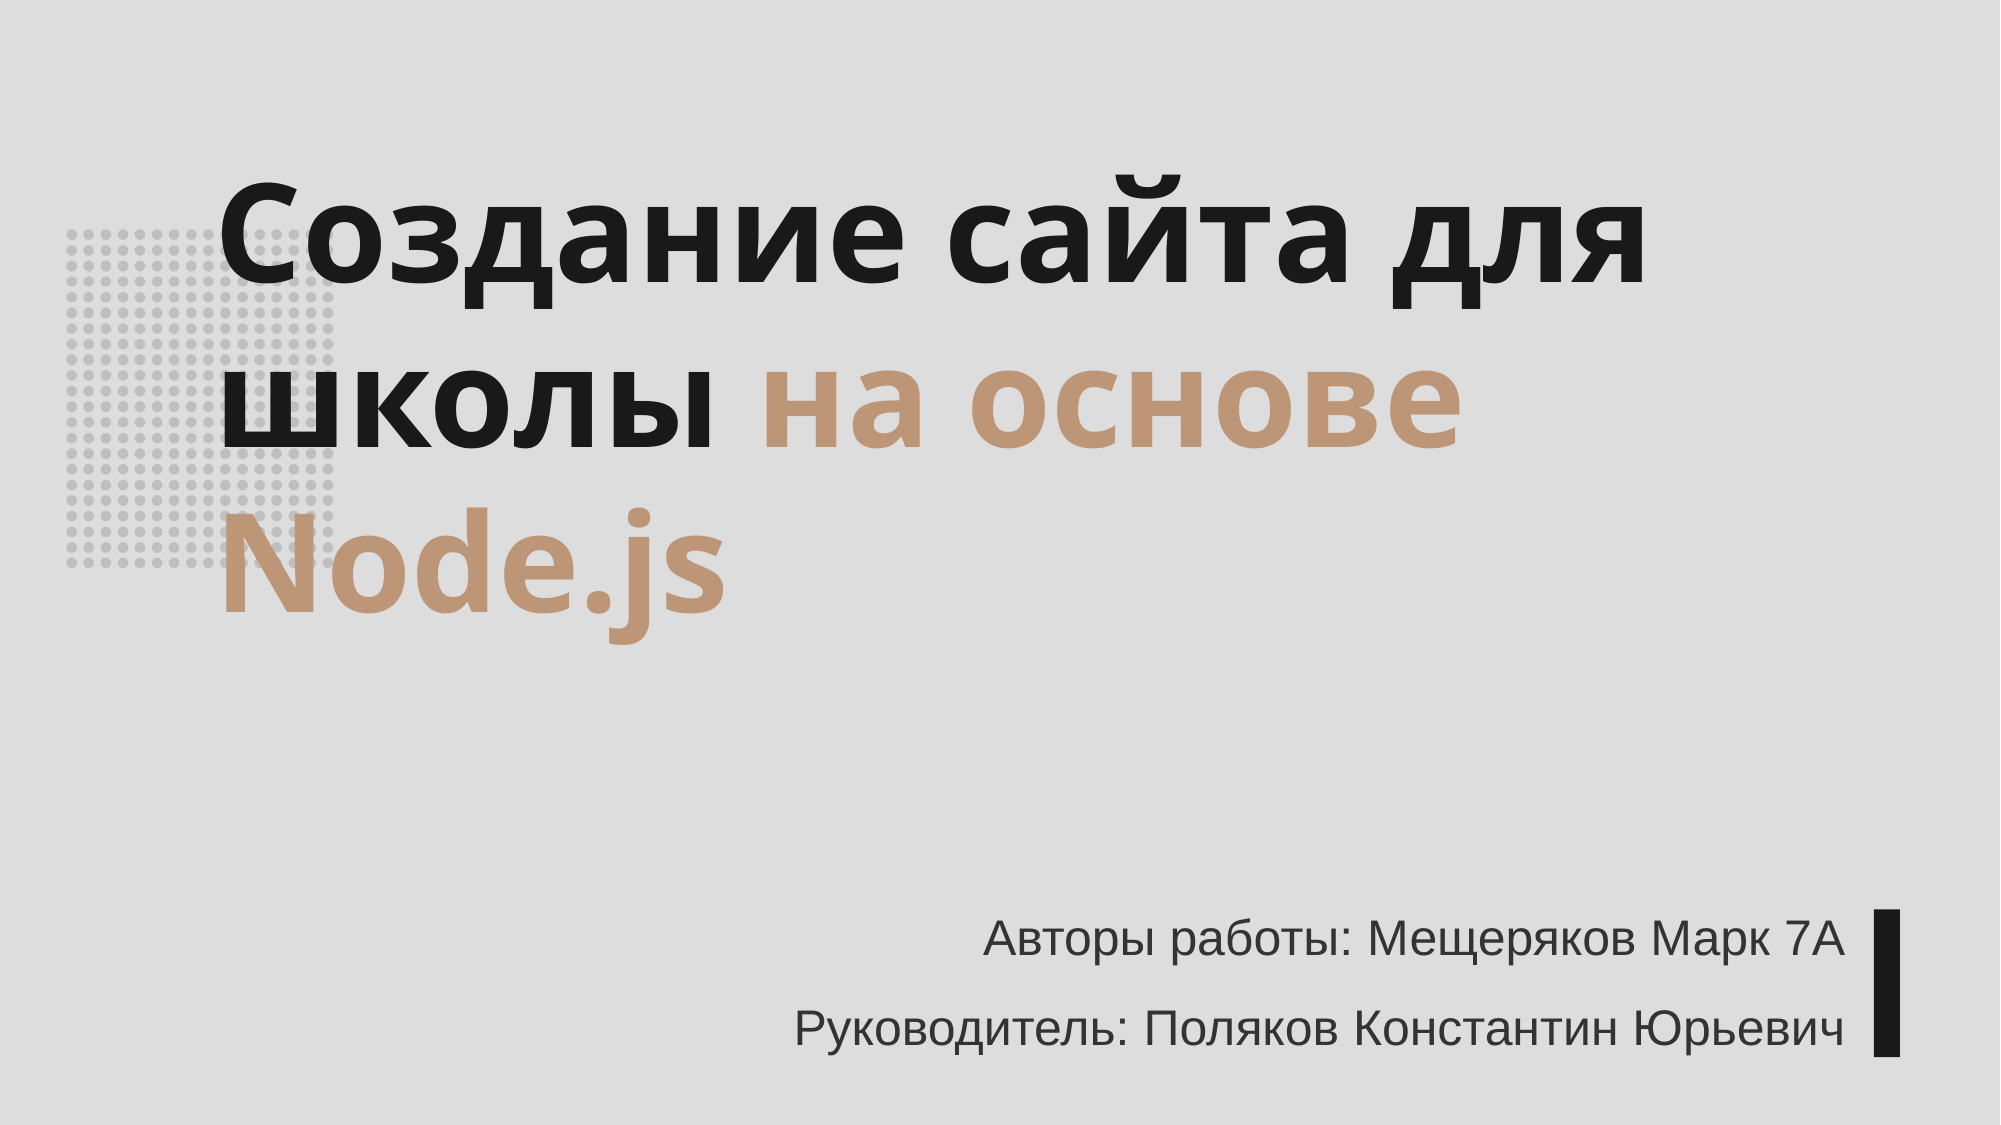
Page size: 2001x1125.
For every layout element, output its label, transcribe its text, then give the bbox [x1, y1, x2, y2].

text_box [185, 510, 197, 522]
text_box [134, 432, 146, 444]
text_box [151, 370, 163, 381]
text_box [66, 526, 78, 538]
text_box [134, 479, 146, 491]
text_box [83, 416, 95, 428]
text_box [83, 542, 95, 553]
text_box [185, 526, 197, 538]
text_box [100, 510, 112, 522]
text_box [100, 276, 112, 287]
text_box [151, 479, 163, 491]
text_box [134, 542, 146, 553]
text_box [151, 338, 163, 350]
text_box [83, 354, 95, 366]
text_box [100, 323, 112, 334]
text_box [66, 307, 78, 319]
text_box [117, 448, 129, 460]
text_box [100, 354, 112, 366]
text_box [151, 323, 163, 334]
text_box [134, 416, 146, 428]
text_box [168, 432, 180, 444]
text_box [117, 479, 129, 491]
text_box [185, 370, 197, 381]
text_box [168, 385, 180, 397]
text_box [100, 338, 112, 350]
text_box [134, 463, 146, 475]
text_box Авторы работы: Мещеряков Марк 7А Руководитель: Поляков Константин Юрьевич [607, 889, 1861, 1063]
text_box [185, 291, 197, 303]
text_box [168, 479, 180, 491]
text_box [83, 307, 95, 319]
text_box [185, 307, 197, 319]
text_box [151, 401, 163, 413]
text_box [151, 245, 163, 256]
text_box [100, 307, 112, 319]
text_box [117, 495, 129, 507]
text_box [66, 401, 78, 413]
text_box [117, 338, 129, 350]
text_box [117, 416, 129, 428]
text_box [100, 401, 112, 413]
text_box [151, 432, 163, 444]
text_box [151, 291, 163, 303]
text_box [134, 276, 146, 287]
text_box [66, 338, 78, 350]
text_box [83, 510, 95, 522]
text_box [168, 307, 180, 319]
text_box [66, 510, 78, 522]
text_box [185, 245, 197, 256]
text_box [100, 291, 112, 303]
text_box [117, 510, 129, 522]
text_box [117, 323, 129, 334]
text_box [168, 416, 180, 428]
text_box [185, 557, 197, 569]
text_box [100, 479, 112, 491]
text_box [117, 245, 129, 256]
text_box [168, 260, 180, 272]
text_box [117, 401, 129, 413]
text_box [66, 276, 78, 287]
text_box [134, 291, 146, 303]
text_box [134, 354, 146, 366]
text_box [134, 495, 146, 507]
text_box [83, 291, 95, 303]
text_box [185, 385, 197, 397]
text_box [134, 557, 146, 569]
text_box [117, 463, 129, 475]
text_box [134, 448, 146, 460]
text_box [151, 526, 163, 538]
text_box [83, 245, 95, 256]
text_box [185, 229, 197, 240]
text_box [185, 448, 197, 460]
text_box [117, 557, 129, 569]
text_box [100, 370, 112, 381]
text_box [83, 463, 95, 475]
text_box [185, 432, 197, 444]
text_box [66, 245, 78, 256]
text_box [151, 542, 163, 553]
text_box [151, 276, 163, 287]
text_box [185, 276, 197, 287]
text_box [151, 229, 163, 240]
text_box [83, 448, 95, 460]
text_box [1873, 909, 1900, 1058]
text_box [100, 448, 112, 460]
text_box [66, 542, 78, 553]
text_box [83, 385, 95, 397]
text_box [151, 416, 163, 428]
text_box [185, 479, 197, 491]
text_box [168, 338, 180, 350]
text_box Создание сайта для школы на основе Node.js [199, 137, 1890, 648]
text_box [168, 557, 180, 569]
text_box [168, 526, 180, 538]
text_box [185, 338, 197, 350]
text_box [100, 245, 112, 256]
text_box [168, 463, 180, 475]
text_box [66, 354, 78, 366]
text_box [66, 229, 78, 240]
text_box [185, 260, 197, 272]
text_box [100, 463, 112, 475]
text_box [168, 401, 180, 413]
text_box [83, 229, 95, 240]
text_box [66, 432, 78, 444]
text_box [117, 291, 129, 303]
text_box [117, 229, 129, 240]
text_box [185, 463, 197, 475]
text_box [134, 229, 146, 240]
text_box [83, 370, 95, 381]
text_box [185, 416, 197, 428]
text_box [66, 370, 78, 381]
text_box [117, 432, 129, 444]
text_box [168, 448, 180, 460]
text_box [151, 510, 163, 522]
text_box [66, 385, 78, 397]
text_box [151, 557, 163, 569]
text_box [100, 260, 112, 272]
text_box [168, 542, 180, 553]
text_box [151, 448, 163, 460]
text_box [66, 463, 78, 475]
text_box [100, 385, 112, 397]
text_box [168, 291, 180, 303]
text_box [83, 338, 95, 350]
text_box [134, 510, 146, 522]
text_box [151, 385, 163, 397]
text_box [83, 479, 95, 491]
text_box [117, 354, 129, 366]
text_box [100, 557, 112, 569]
text_box [168, 495, 180, 507]
text_box [185, 495, 197, 507]
text_box [83, 495, 95, 507]
text_box [66, 448, 78, 460]
text_box [100, 495, 112, 507]
text_box [83, 260, 95, 272]
text_box [151, 354, 163, 366]
text_box [134, 370, 146, 381]
text_box [117, 370, 129, 381]
text_box [168, 370, 180, 381]
text_box [151, 307, 163, 319]
text_box [185, 354, 197, 366]
text_box [168, 354, 180, 366]
text_box [134, 307, 146, 319]
text_box [117, 307, 129, 319]
text_box [83, 432, 95, 444]
text_box [66, 323, 78, 334]
text_box [168, 229, 180, 240]
text_box [100, 542, 112, 553]
text_box [168, 276, 180, 287]
text_box [100, 416, 112, 428]
text_box [168, 323, 180, 334]
text_box [151, 495, 163, 507]
text_box [185, 542, 197, 553]
text_box [66, 416, 78, 428]
text_box [117, 526, 129, 538]
text_box [66, 260, 78, 272]
text_box [100, 229, 112, 240]
text_box [66, 291, 78, 303]
text_box [83, 276, 95, 287]
text_box [134, 385, 146, 397]
text_box [168, 510, 180, 522]
text_box [66, 479, 78, 491]
text_box [66, 557, 78, 569]
text_box [117, 260, 129, 272]
text_box [134, 401, 146, 413]
text_box [134, 245, 146, 256]
text_box [168, 245, 180, 256]
text_box [66, 495, 78, 507]
text_box [151, 463, 163, 475]
text_box [117, 542, 129, 553]
text_box [151, 260, 163, 272]
text_box [100, 432, 112, 444]
text_box [83, 401, 95, 413]
text_box [117, 276, 129, 287]
text_box [117, 385, 129, 397]
text_box [134, 338, 146, 350]
text_box [134, 323, 146, 334]
text_box [185, 323, 197, 334]
text_box [185, 401, 197, 413]
text_box [83, 323, 95, 334]
text_box [134, 526, 146, 538]
text_box [100, 526, 112, 538]
text_box [134, 260, 146, 272]
text_box [83, 557, 95, 569]
text_box [83, 526, 95, 538]
